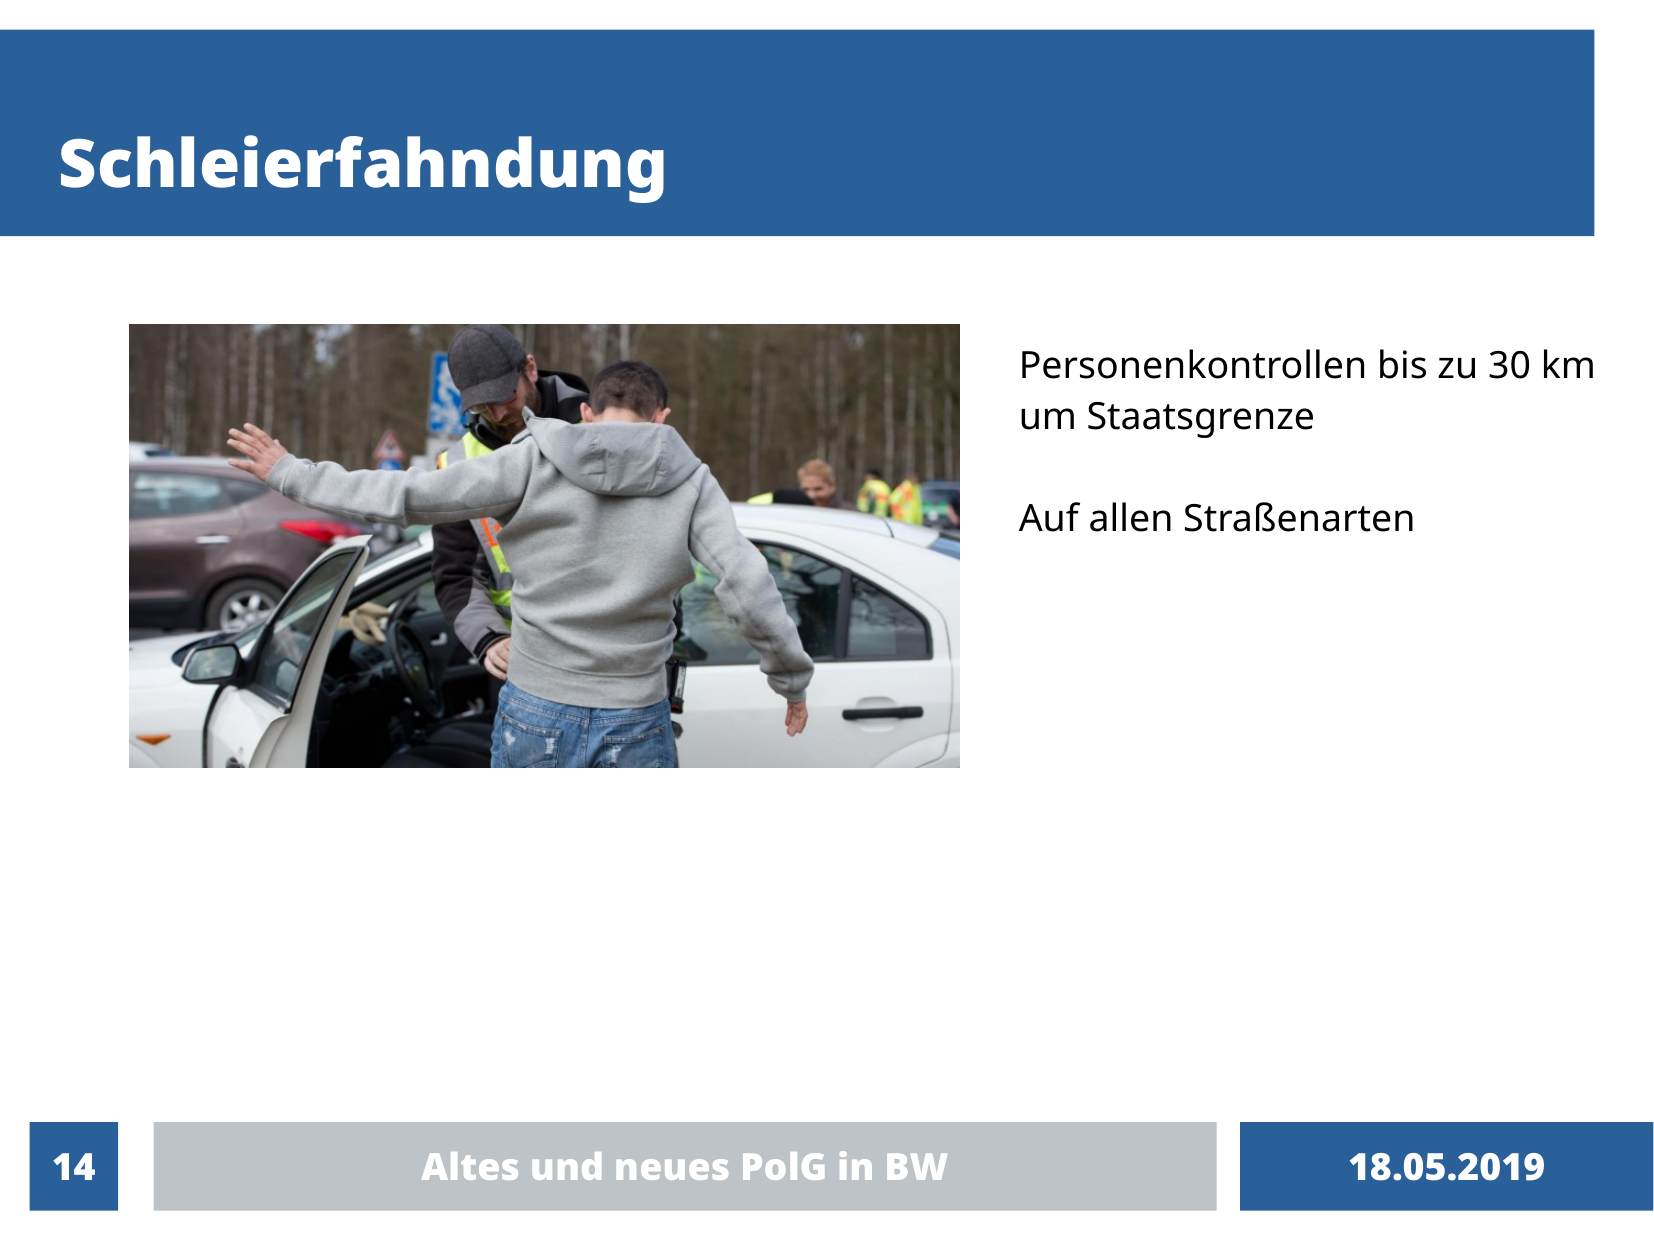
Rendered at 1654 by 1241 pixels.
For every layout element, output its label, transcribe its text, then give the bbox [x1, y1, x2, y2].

title Schleierfahndung [59, 59, 1595, 207]
picture [129, 324, 960, 768]
text_box Personenkontrollen bis zu 30 km um Staatsgrenze Auf allen Straßenarten [1003, 330, 1630, 607]
